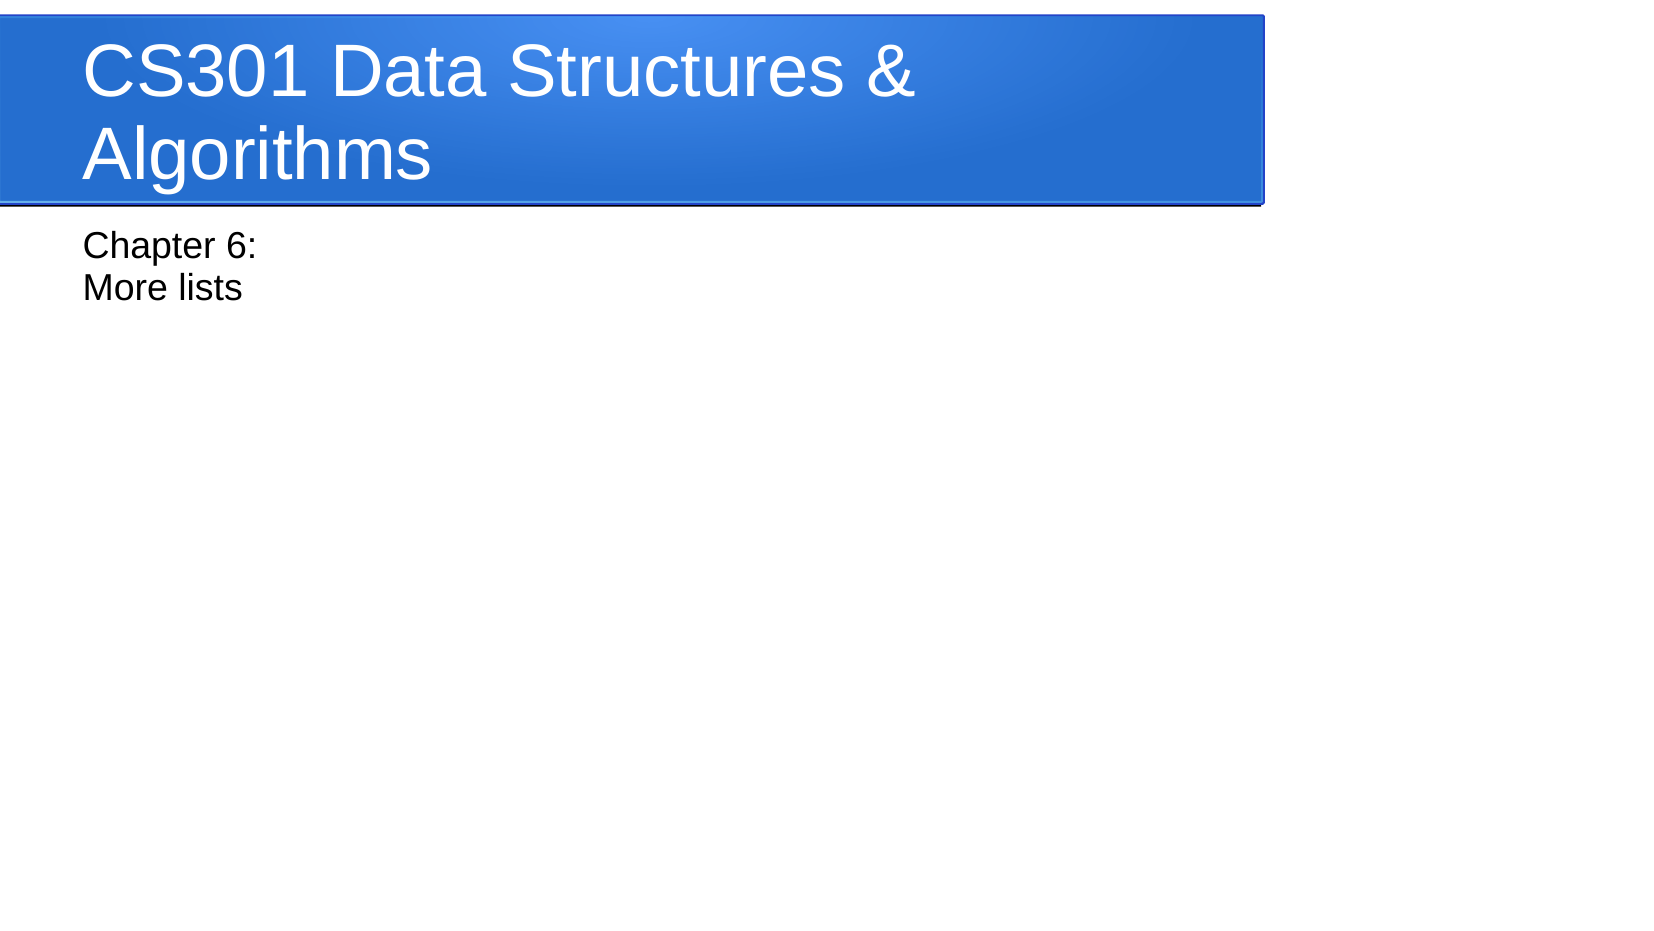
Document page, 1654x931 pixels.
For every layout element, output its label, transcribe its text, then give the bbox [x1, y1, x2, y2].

subtitle Chapter 6: More lists [82, 224, 1096, 855]
title CS301 Data Structures & Algorithms [82, 29, 1235, 196]
